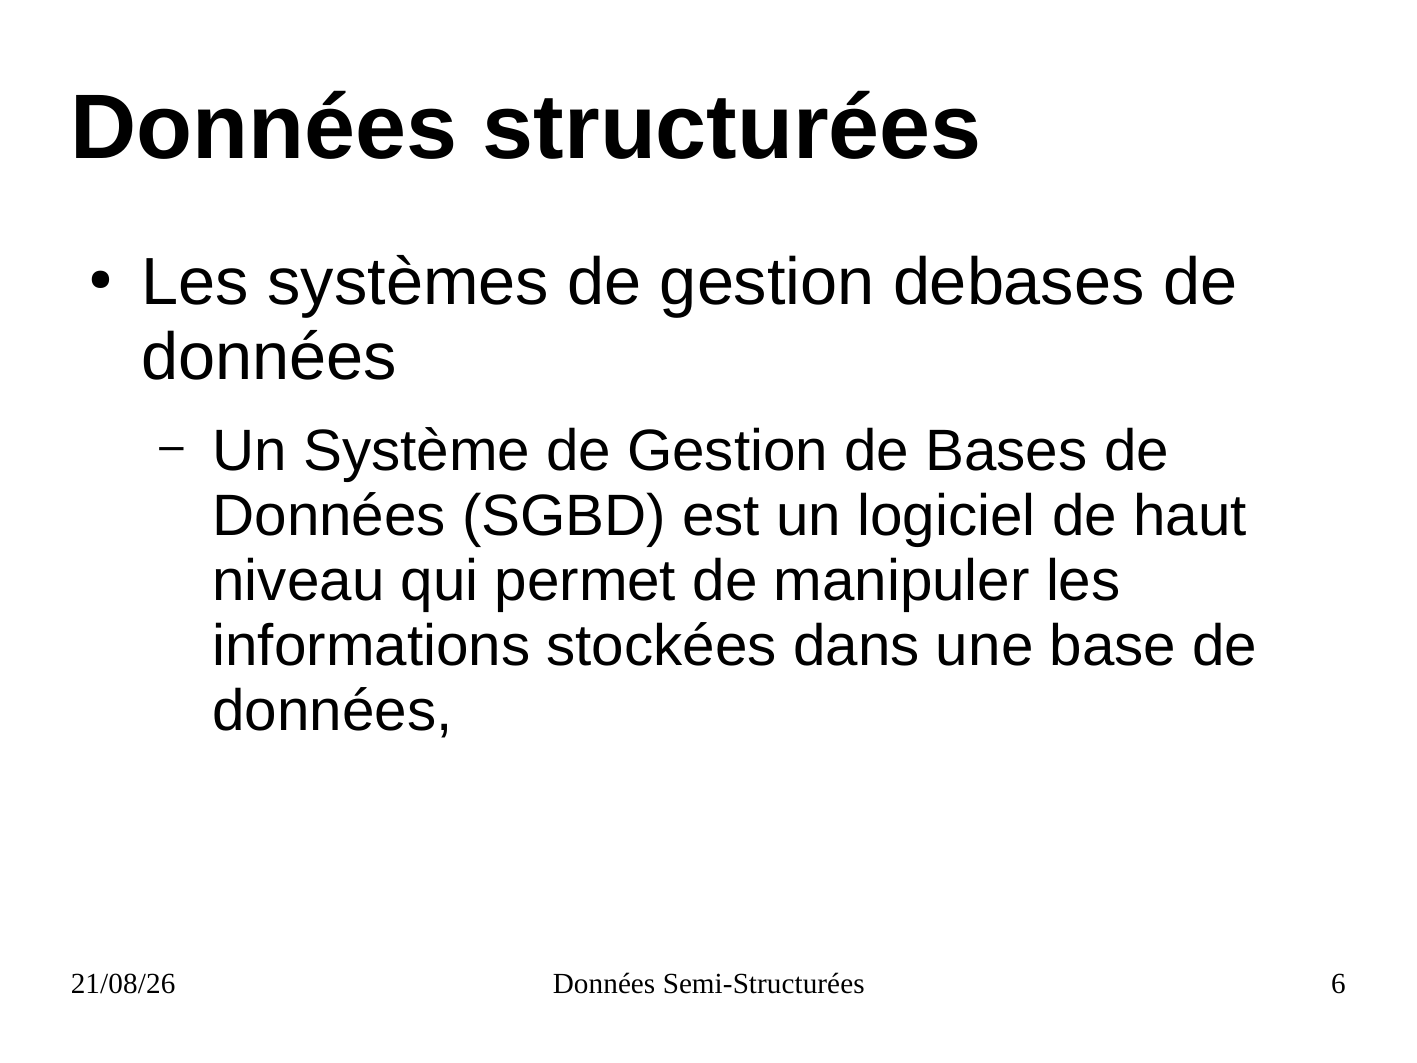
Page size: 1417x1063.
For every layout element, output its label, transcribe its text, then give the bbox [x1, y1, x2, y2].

list Les systèmes de gestion debases de données Un Système de Gestion de Bases de Données (SGBD) est un logiciel de haut niveau qui permet de manipuler les informations stockées dans une base de données, [70, 244, 1346, 925]
title Données structurées [70, 42, 1346, 212]
